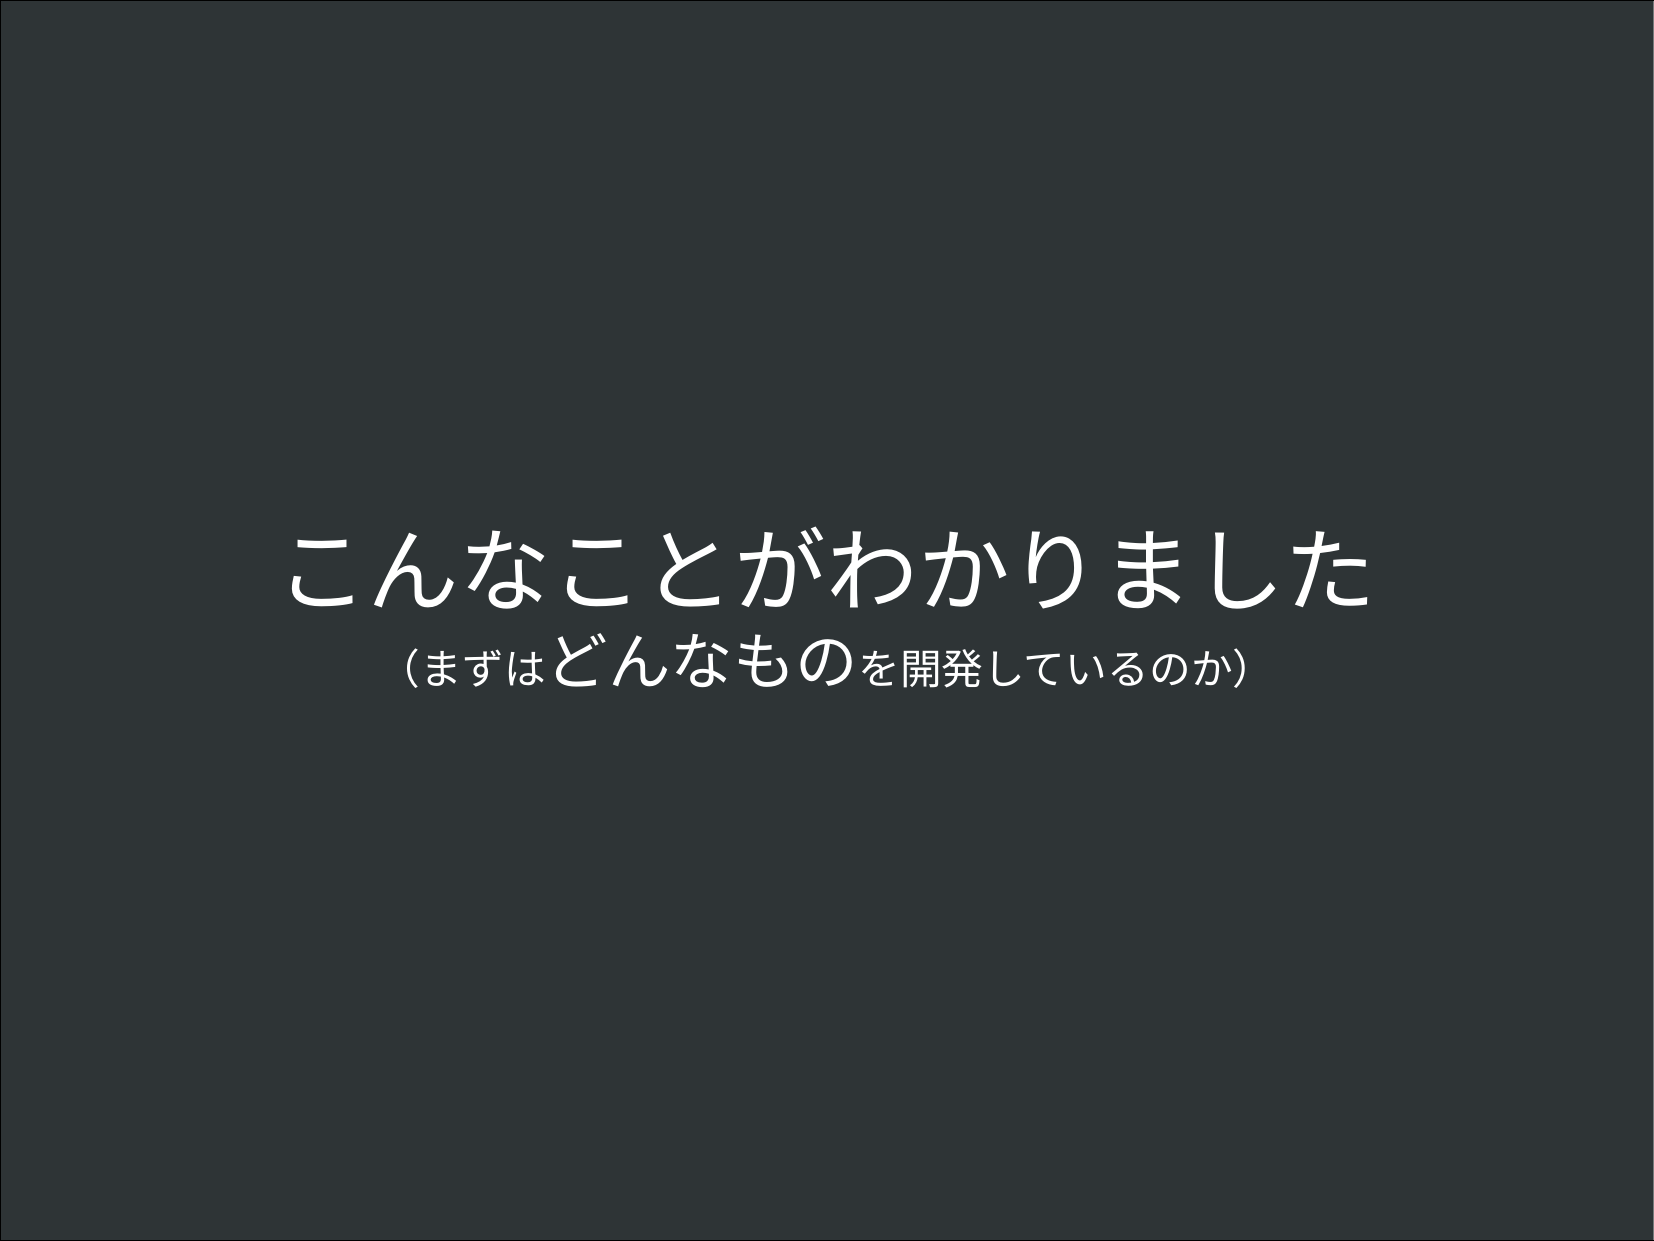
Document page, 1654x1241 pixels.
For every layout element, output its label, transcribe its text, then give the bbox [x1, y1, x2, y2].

title こんなことがわかりました （まずはどんなものを開発しているのか） [82, 505, 1571, 713]
